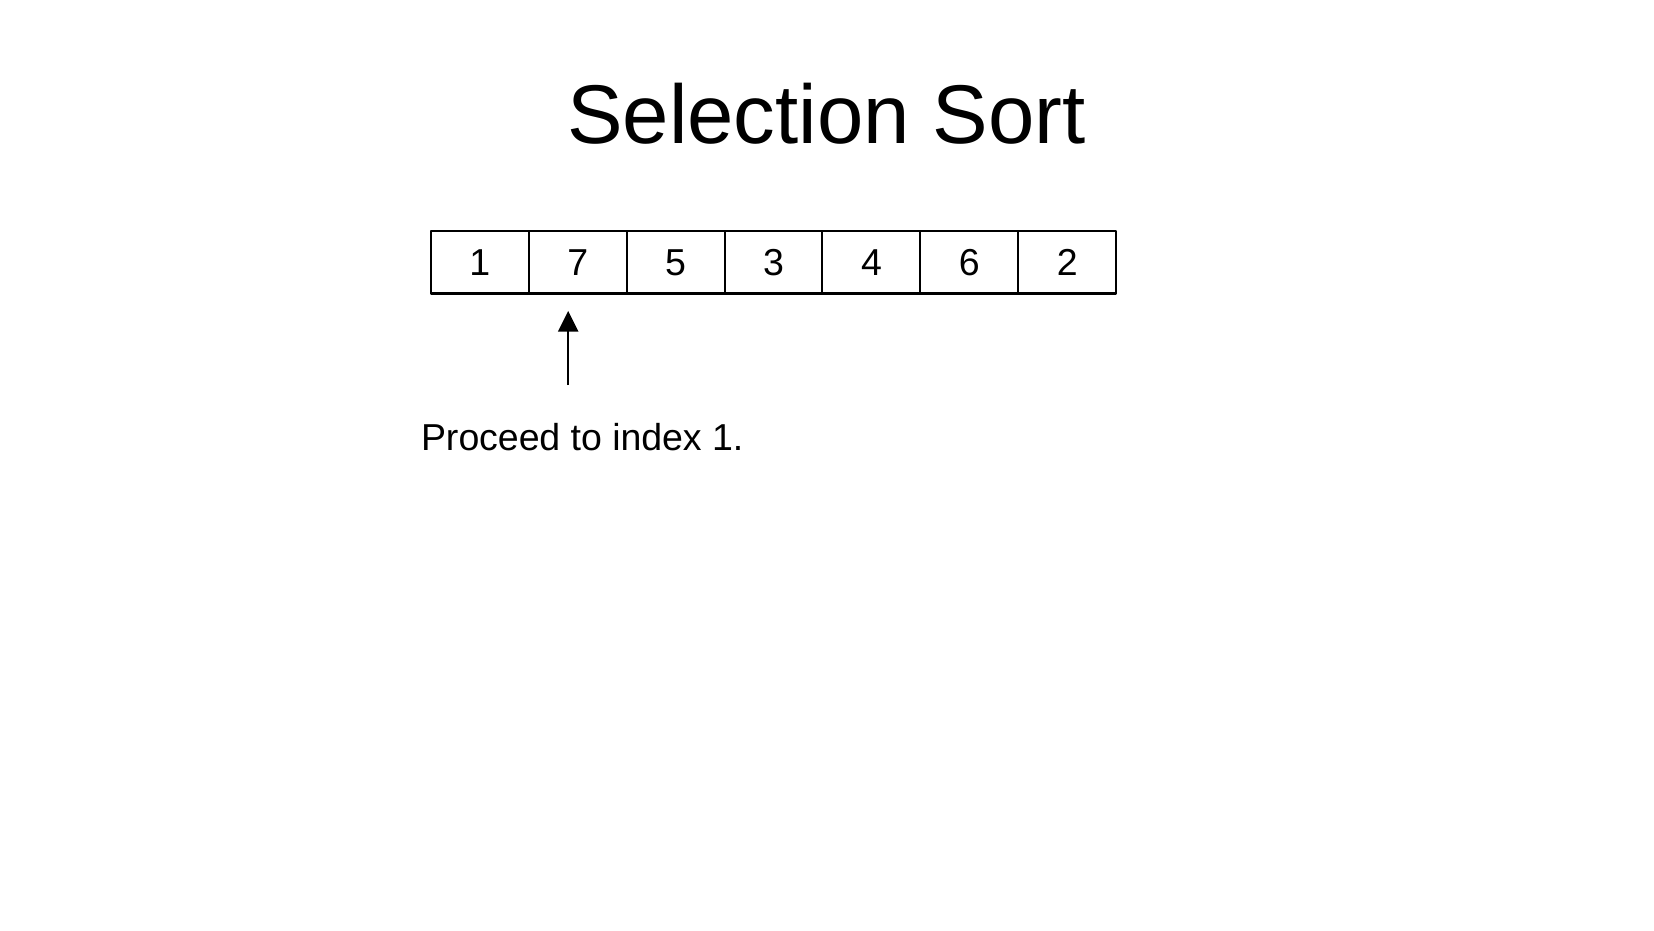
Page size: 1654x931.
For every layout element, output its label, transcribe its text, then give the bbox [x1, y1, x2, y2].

text_box 7 [528, 231, 626, 294]
text_box 6 [920, 231, 1018, 294]
title Selection Sort [82, 37, 1571, 193]
text_box 4 [822, 231, 920, 294]
text_box 5 [626, 231, 724, 294]
text_box 3 [724, 231, 822, 294]
text_box 2 [1018, 231, 1117, 294]
text_box 1 [430, 231, 528, 294]
text_box Proceed to index 1. [406, 408, 759, 466]
